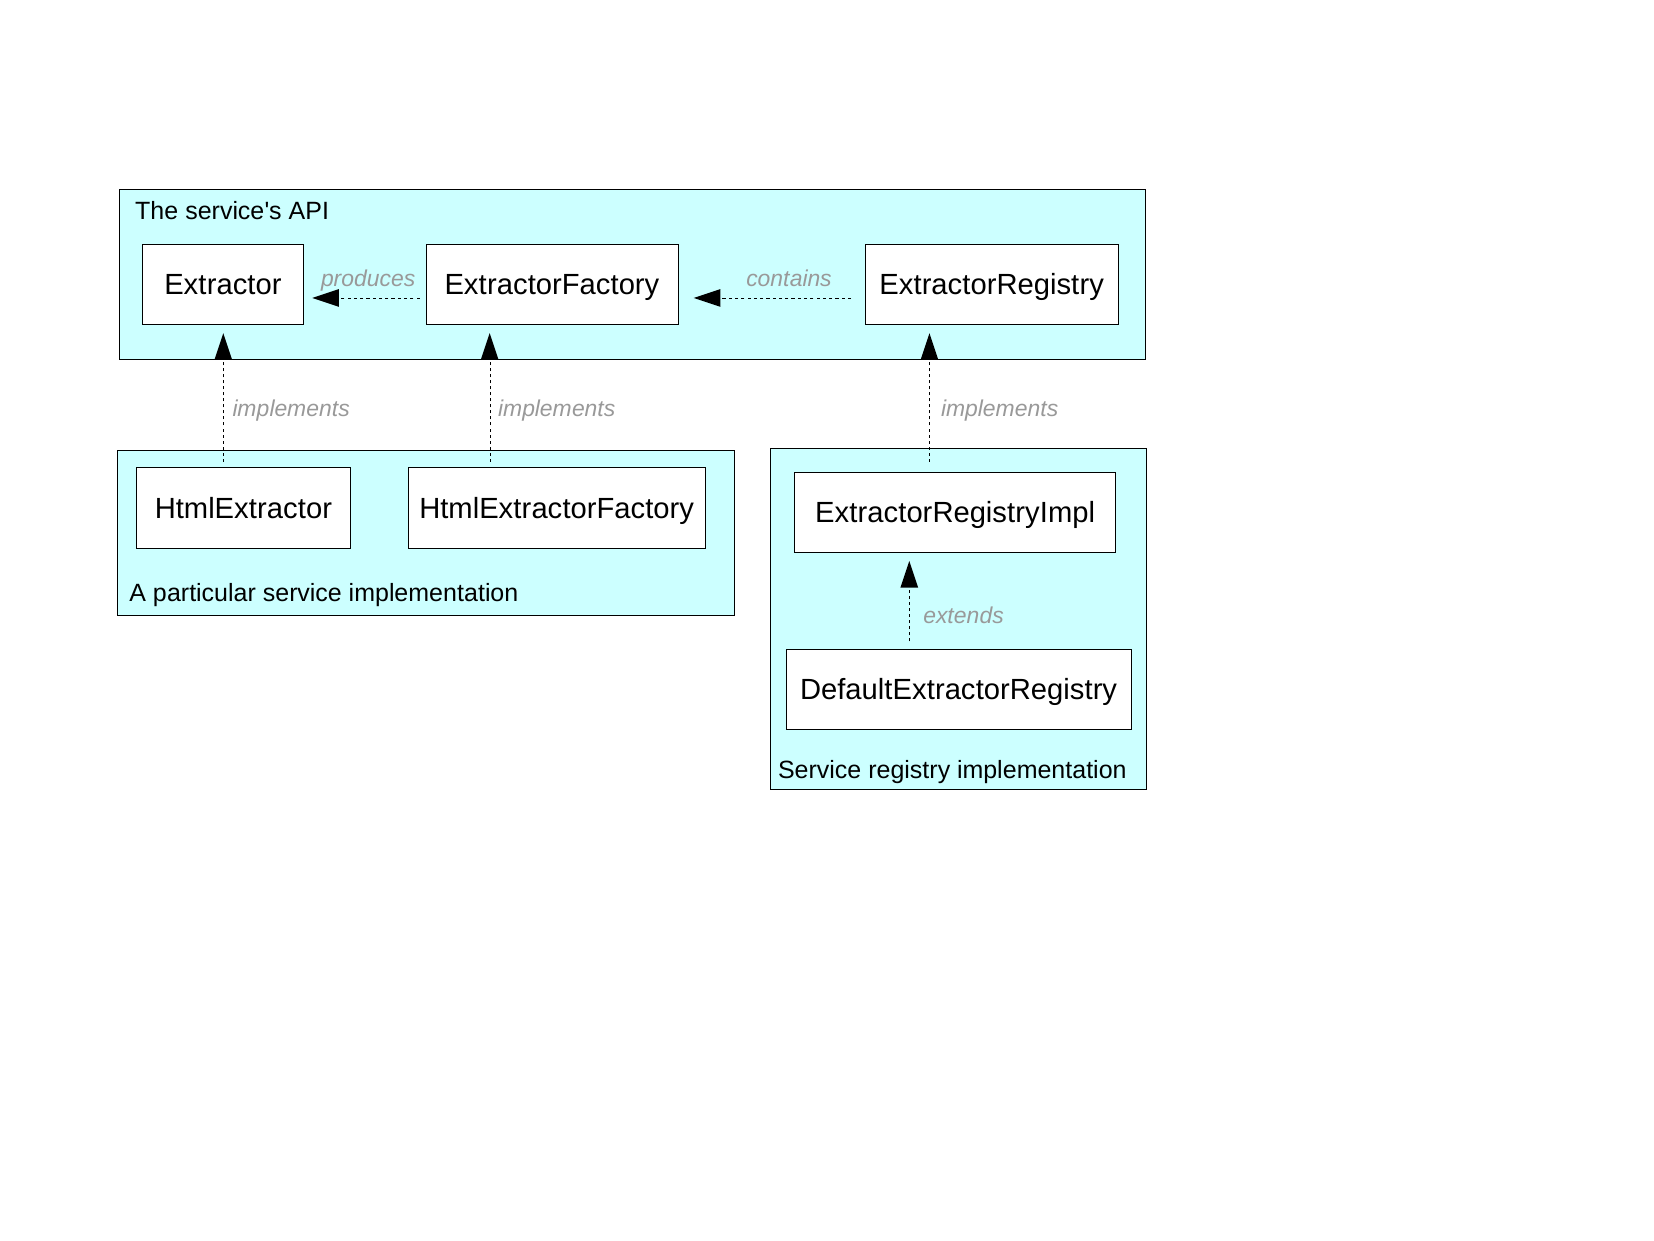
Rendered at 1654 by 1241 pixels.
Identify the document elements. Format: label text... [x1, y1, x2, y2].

text_box produces [306, 258, 445, 299]
text_box ExtractorRegistry [865, 244, 1119, 325]
text_box extends [908, 594, 1061, 636]
text_box A particular service implementation [114, 570, 569, 614]
text_box HtmlExtractor [136, 467, 351, 549]
text_box implements [483, 388, 635, 429]
text_box [119, 189, 1146, 360]
text_box The service's API [120, 188, 387, 232]
text_box implements [217, 388, 370, 429]
text_box implements [926, 388, 1078, 429]
text_box Extractor [142, 244, 304, 325]
text_box [117, 450, 735, 616]
text_box contains [731, 258, 870, 299]
text_box ExtractorRegistryImpl [794, 472, 1116, 553]
text_box HtmlExtractorFactory [408, 467, 706, 549]
text_box DefaultExtractorRegistry [786, 649, 1132, 730]
text_box [770, 448, 1147, 790]
text_box Service registry implementation [763, 747, 1145, 791]
text_box ExtractorFactory [426, 244, 679, 325]
